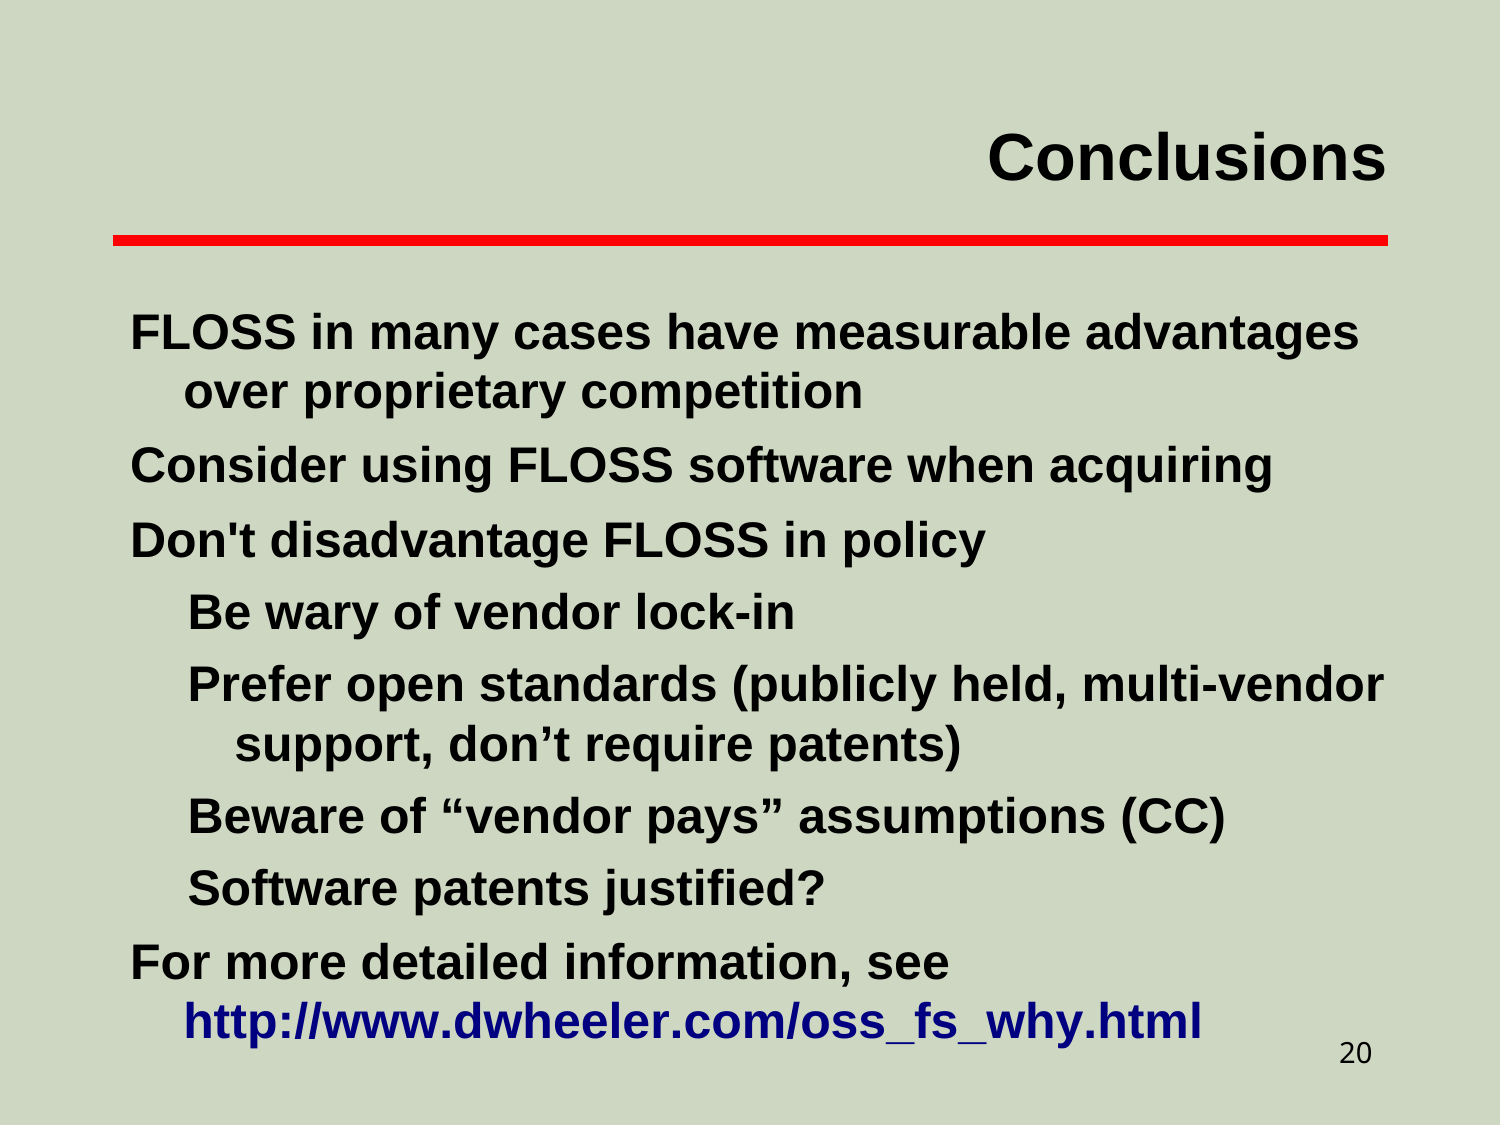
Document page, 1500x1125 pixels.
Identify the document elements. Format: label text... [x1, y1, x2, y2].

title Conclusions [337, 77, 1388, 233]
list FLOSS in many cases have measurable advantages over proprietary competition Consider using FLOSS software when acquiring Don't disadvantage FLOSS in policy Be wary of vendor lock-in Prefer open standards (publicly held, multi-vendor support, don’t require patents) Beware of “vendor pays” assumptions (CC) Software patents justified? For more detailed information, see http://www.dwheeler.com/oss_fs_why.html [112, 299, 1388, 1060]
